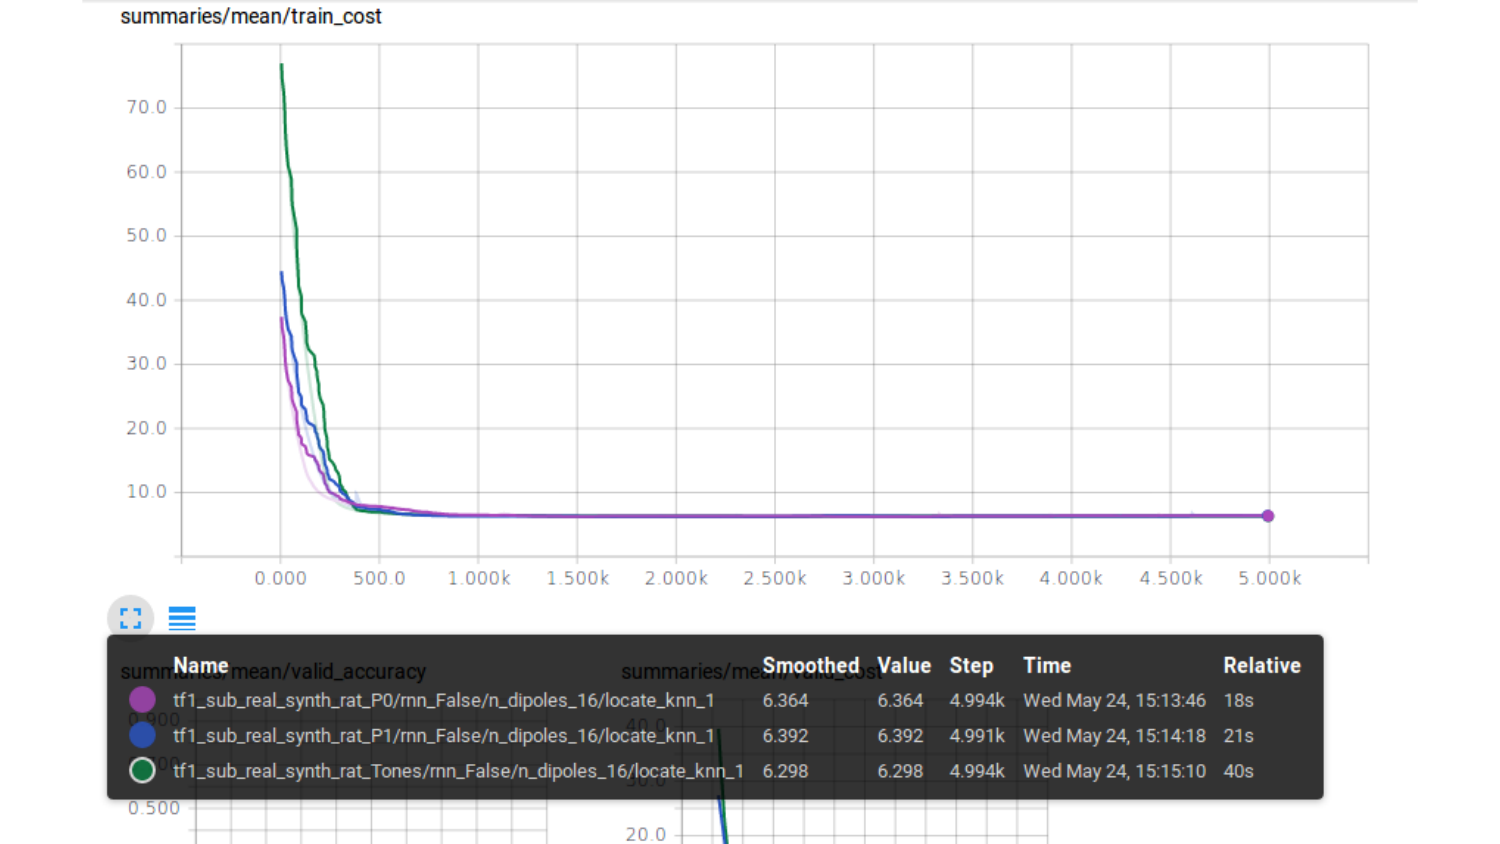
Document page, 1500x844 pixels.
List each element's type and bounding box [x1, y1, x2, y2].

picture [82, 0, 1418, 844]
